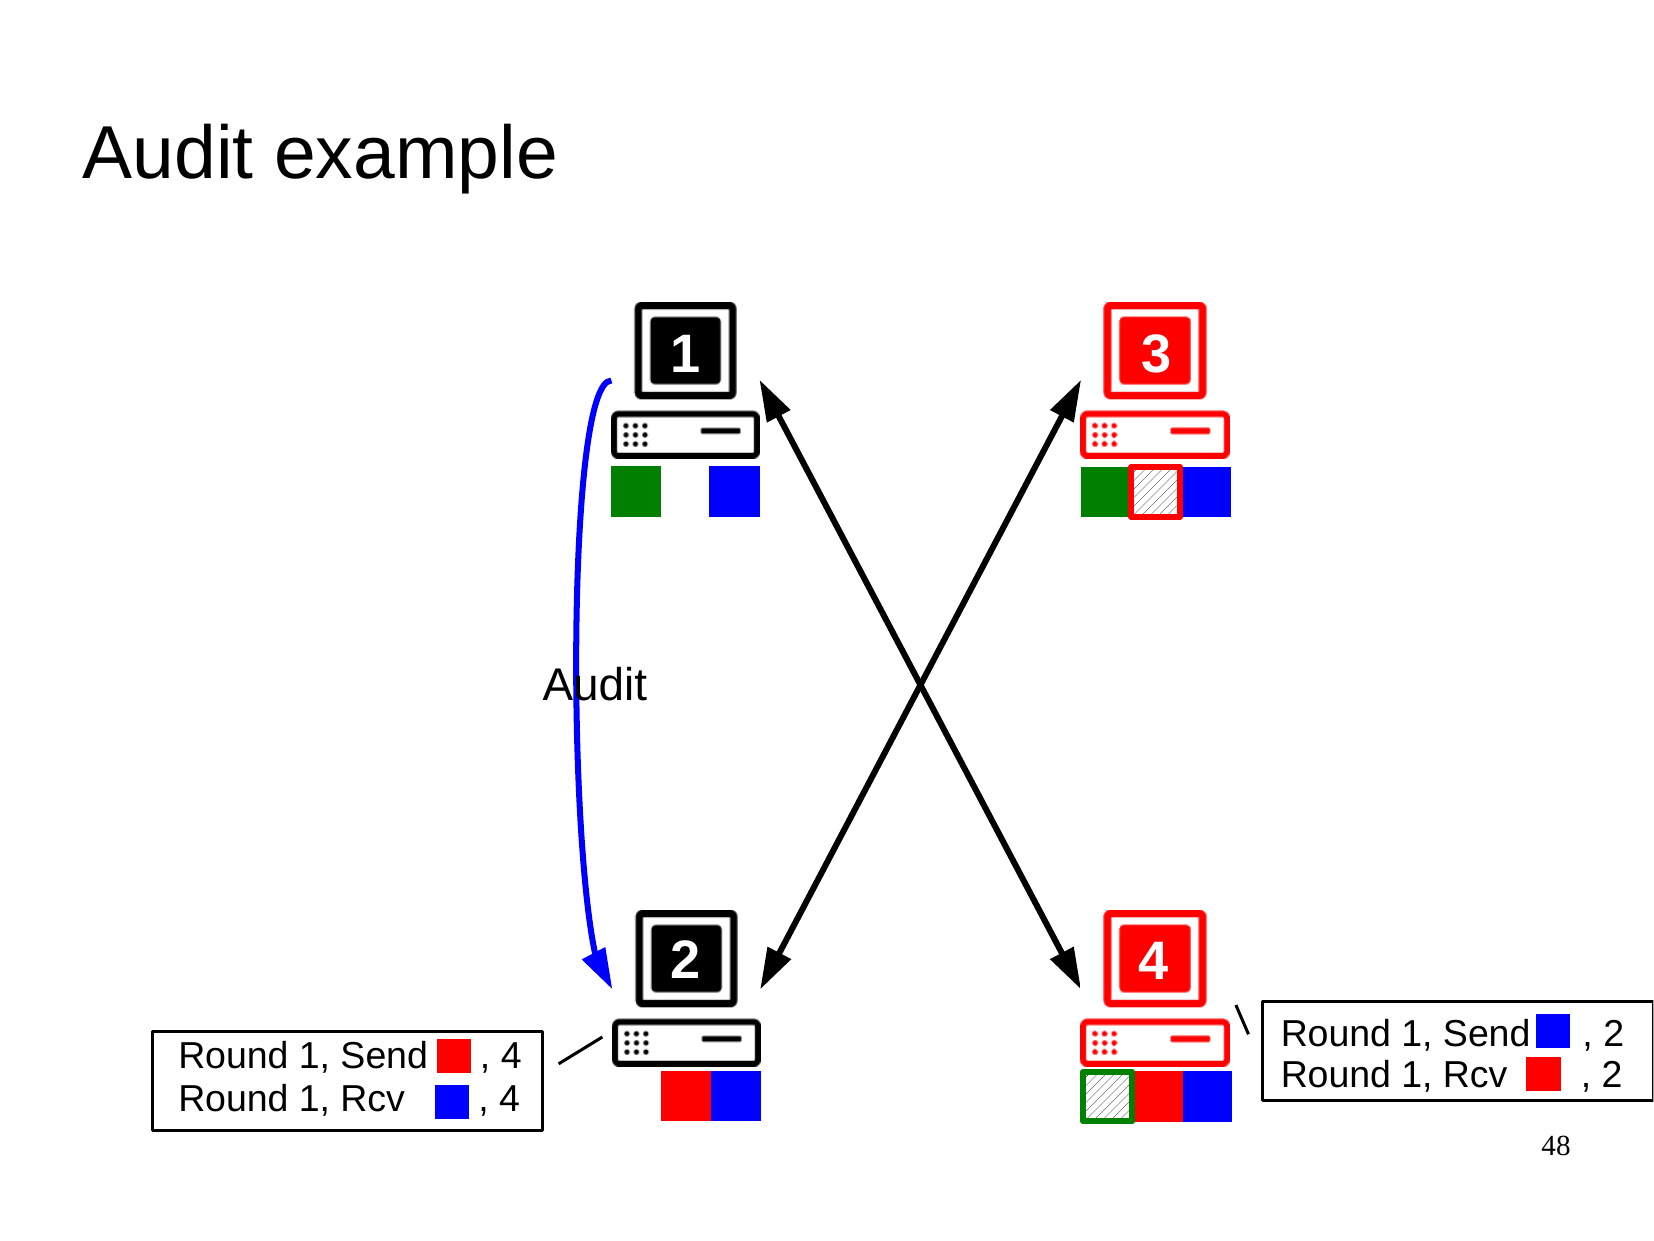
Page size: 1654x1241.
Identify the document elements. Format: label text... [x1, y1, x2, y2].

text_box [611, 466, 661, 517]
picture [611, 302, 760, 459]
picture [612, 910, 761, 1067]
text_box [152, 1031, 542, 1130]
text_box [1235, 1005, 1249, 1035]
text_box [583, 1037, 603, 1049]
text_box [1081, 467, 1231, 517]
picture [1080, 910, 1230, 1067]
text_box [1536, 1014, 1570, 1048]
text_box [1263, 1002, 1653, 1101]
text_box Round 1, Send , 4 Round 1, Rcv , 4 [163, 1027, 583, 1127]
text_box 3 [1126, 315, 1184, 393]
text_box [1526, 1057, 1561, 1091]
text_box [435, 1085, 469, 1119]
text_box 1 [655, 316, 713, 392]
text_box [1082, 1071, 1232, 1122]
title Audit example [82, 49, 1556, 257]
text_box Round 1, Send , 2 Round 1, Rcv , 2 [1266, 1004, 1654, 1104]
picture [1080, 302, 1230, 459]
text_box [437, 1039, 471, 1073]
text_box [709, 466, 760, 517]
text_box 4 [1123, 923, 1187, 999]
text_box [661, 1071, 761, 1121]
text_box 2 [655, 921, 713, 998]
